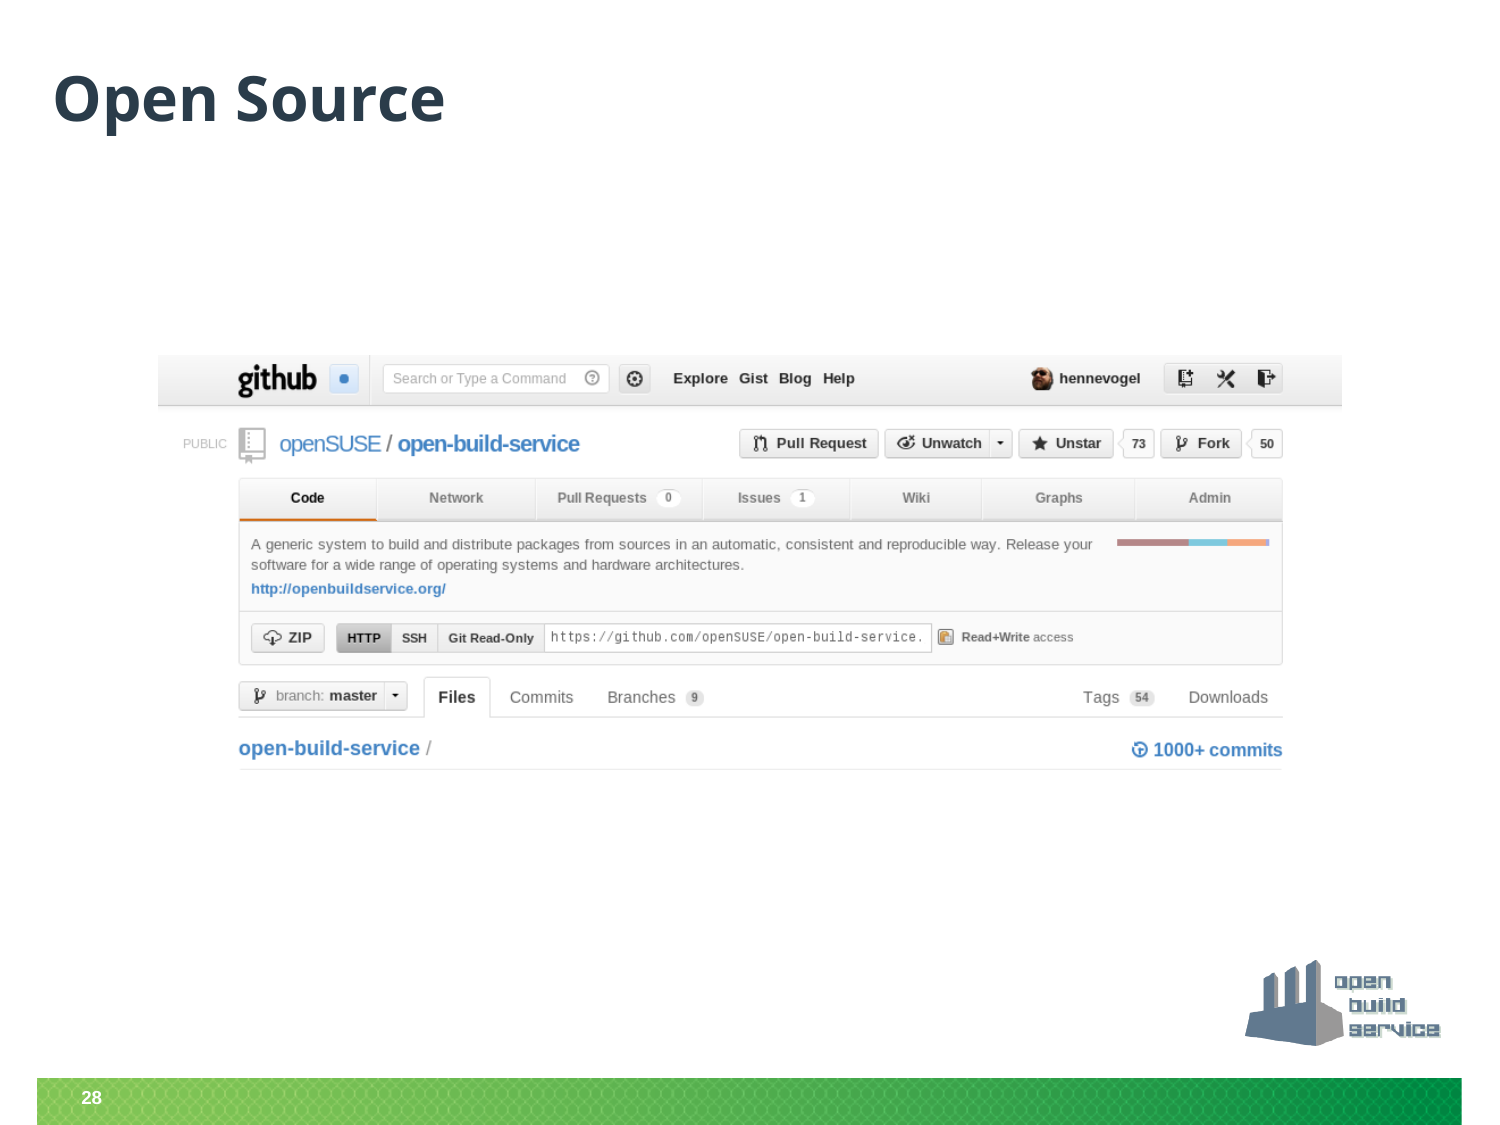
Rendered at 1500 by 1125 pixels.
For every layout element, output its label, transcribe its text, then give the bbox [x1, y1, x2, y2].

picture [1245, 960, 1441, 1046]
title Open Source [37, 51, 1388, 209]
picture [37, 1078, 1462, 1125]
picture [158, 355, 1342, 770]
